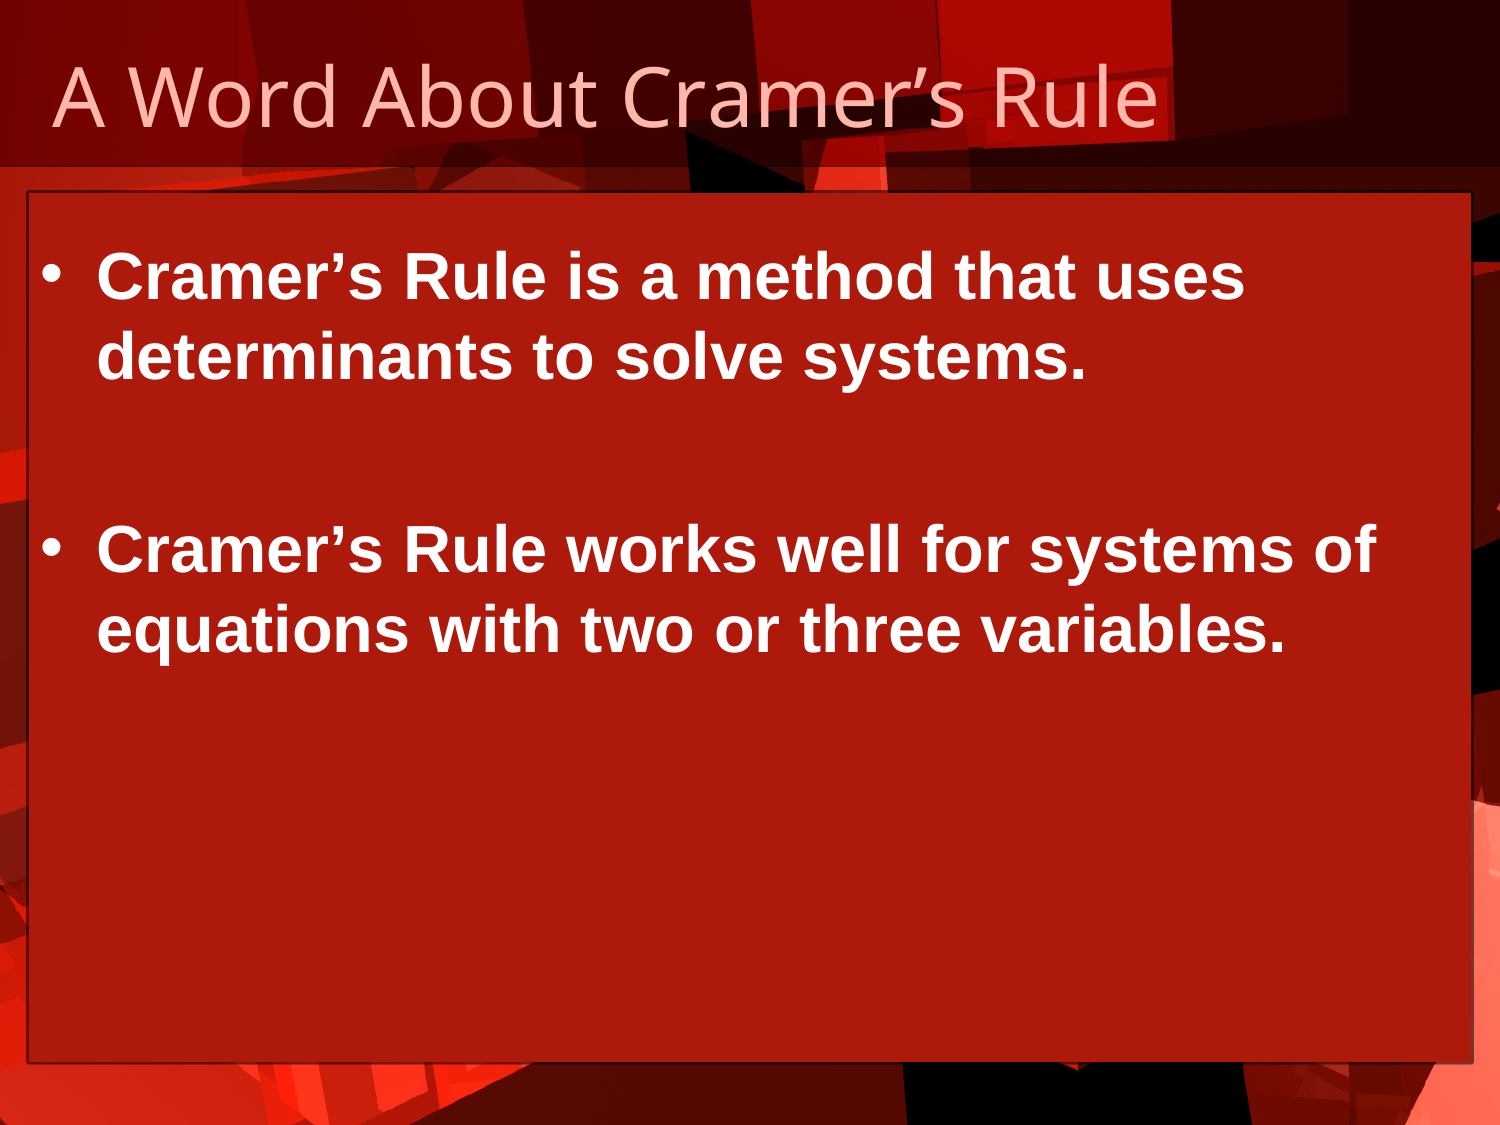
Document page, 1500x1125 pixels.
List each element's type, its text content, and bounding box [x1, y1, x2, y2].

list Cramer’s Rule is a method that uses determinants to solve systems. Cramer’s Rule works well for systems of equations with two or three variables. [24, 224, 1450, 1038]
picture [0, 0, 1500, 1125]
title A Word About Cramer’s Rule [37, 0, 1188, 202]
